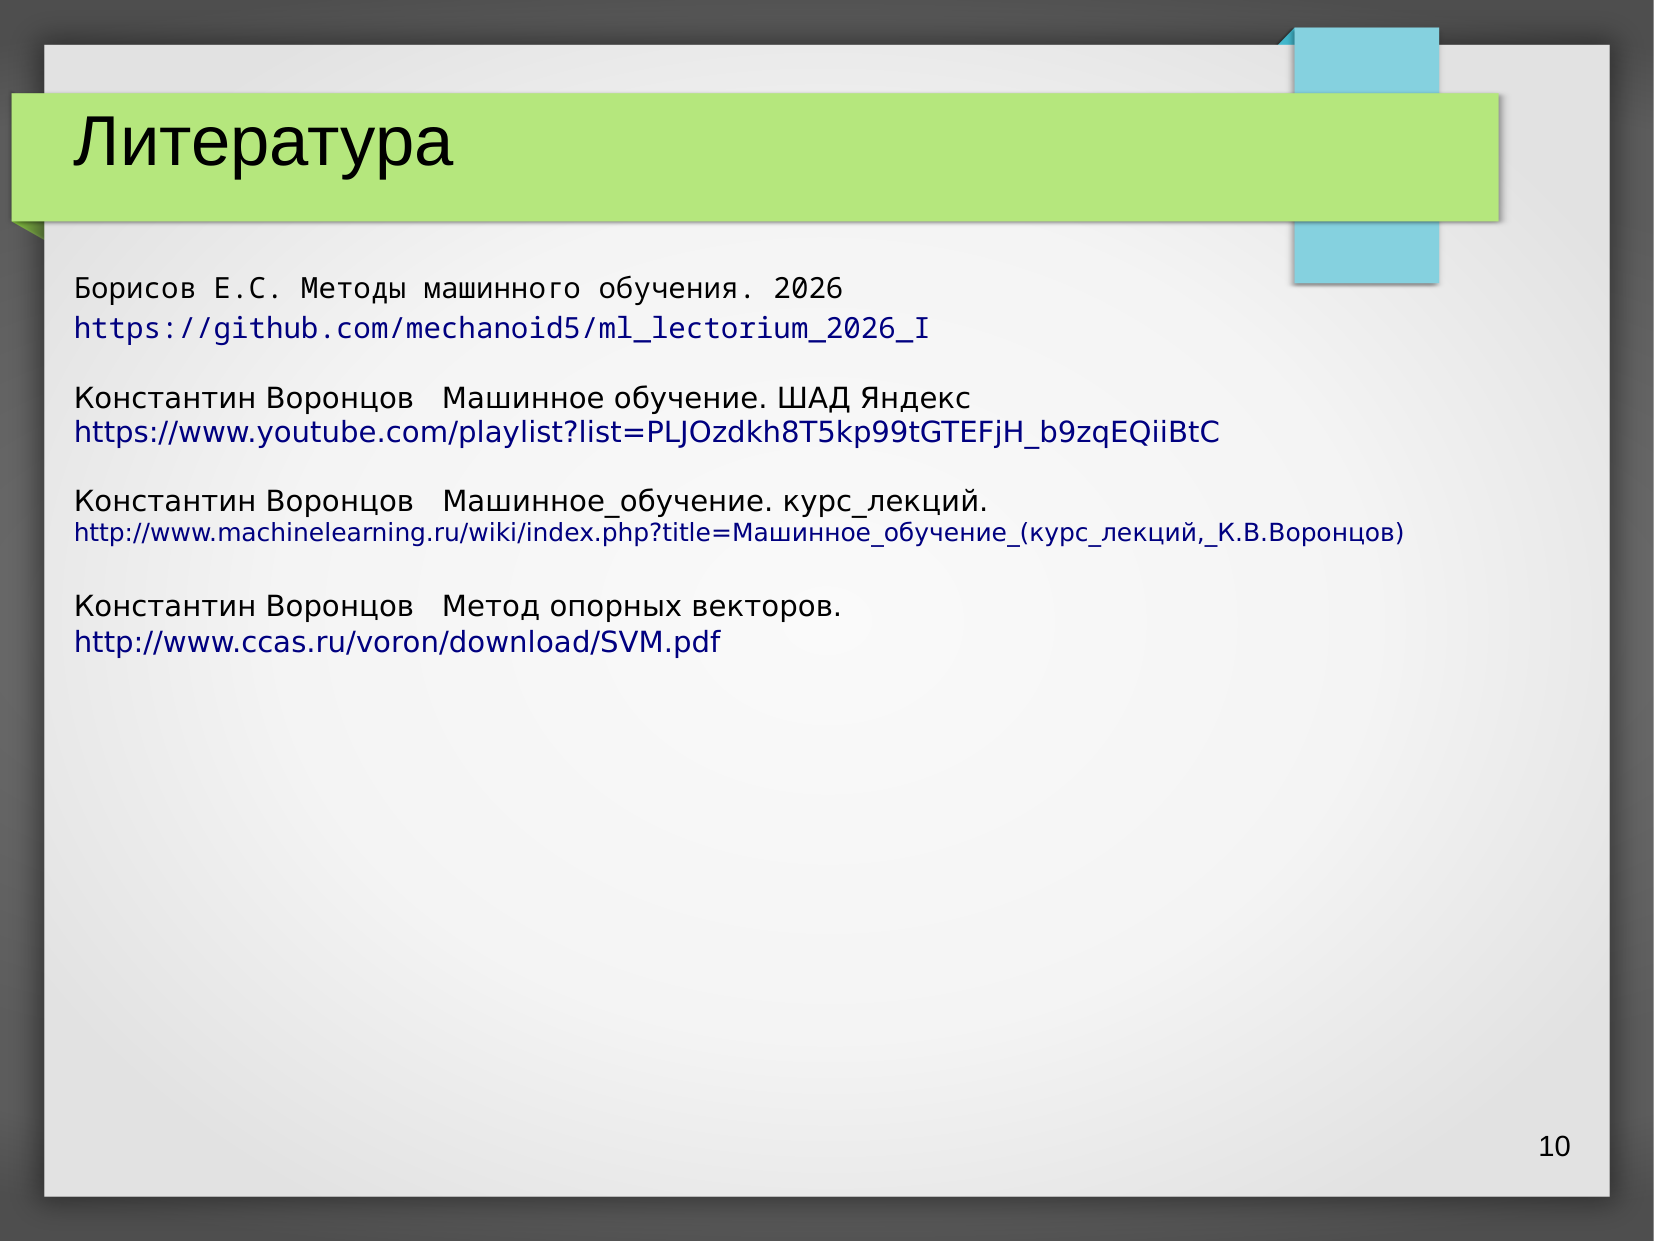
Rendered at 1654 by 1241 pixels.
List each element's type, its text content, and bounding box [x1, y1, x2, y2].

picture [0, 0, 1654, 1241]
text_box Борисов Е.С. Методы машинного обучения. 2026 https://github.com/mechanoid5/ml_lectorium_2026_I Константин Воронцов Машинное обучение. ШАД Яндексhttps://www.youtube.com/playlist?list=PLJOzdkh8T5kp99tGTEFjH_b9zqEQiiBtC Константин Воронцов Машинное_обучение. курс_лекций. http://www.machinelearning.ru/wiki/index.php?title=Машинное_обучение_(курс_лекций,_К.В.Воронцов) Константин Воронцов Метод опорных векторов. http://www.ccas.ru/voron/download/SVM.pdf [59, 259, 1583, 789]
text_box Литература [59, 94, 1004, 192]
